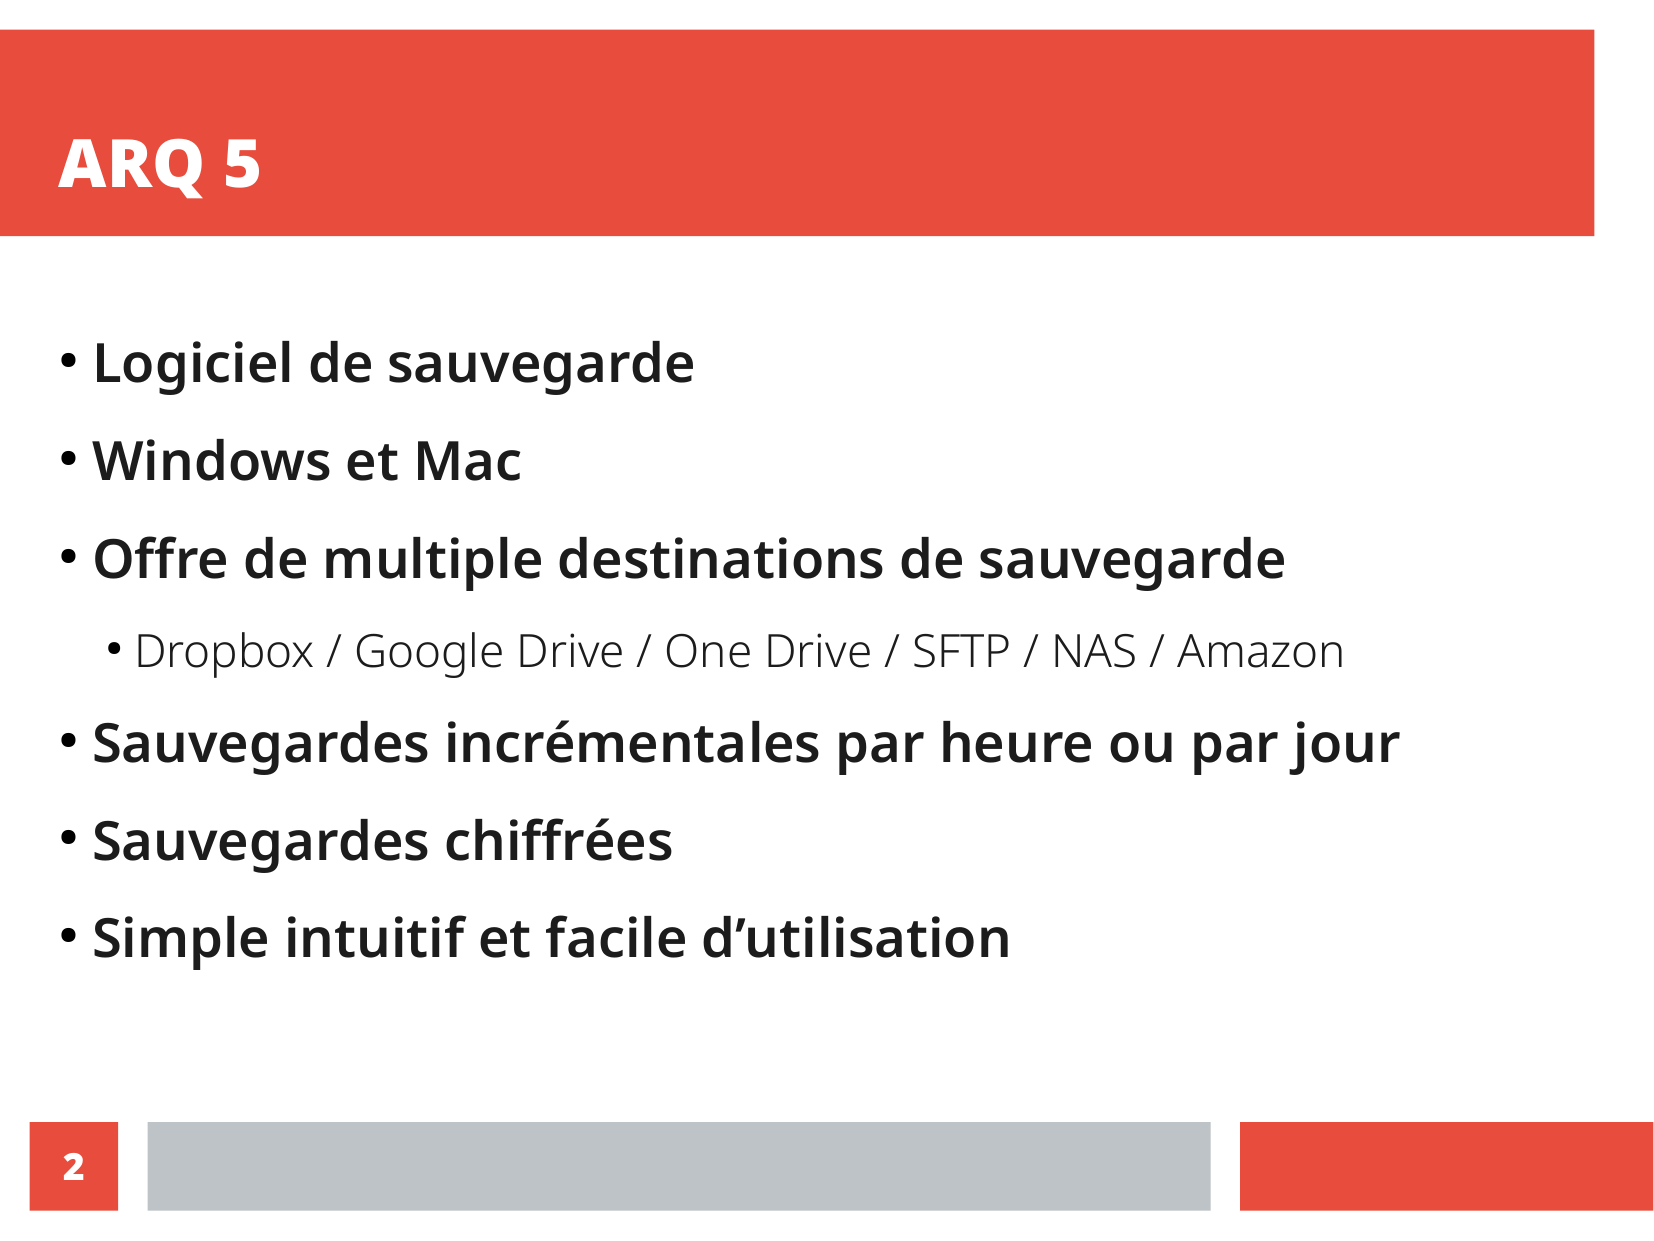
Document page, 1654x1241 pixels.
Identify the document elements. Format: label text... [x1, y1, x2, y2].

title ARQ 5 [59, 59, 1595, 207]
list Logiciel de sauvegarde Windows et Mac Offre de multiple destinations de sauvegarde Dropbox / Google Drive / One Drive / SFTP / NAS / Amazon Sauvegardes incrémentales par heure ou par jour Sauvegardes chiffrées Simple intuitif et facile d’utilisation [59, 324, 1565, 1093]
